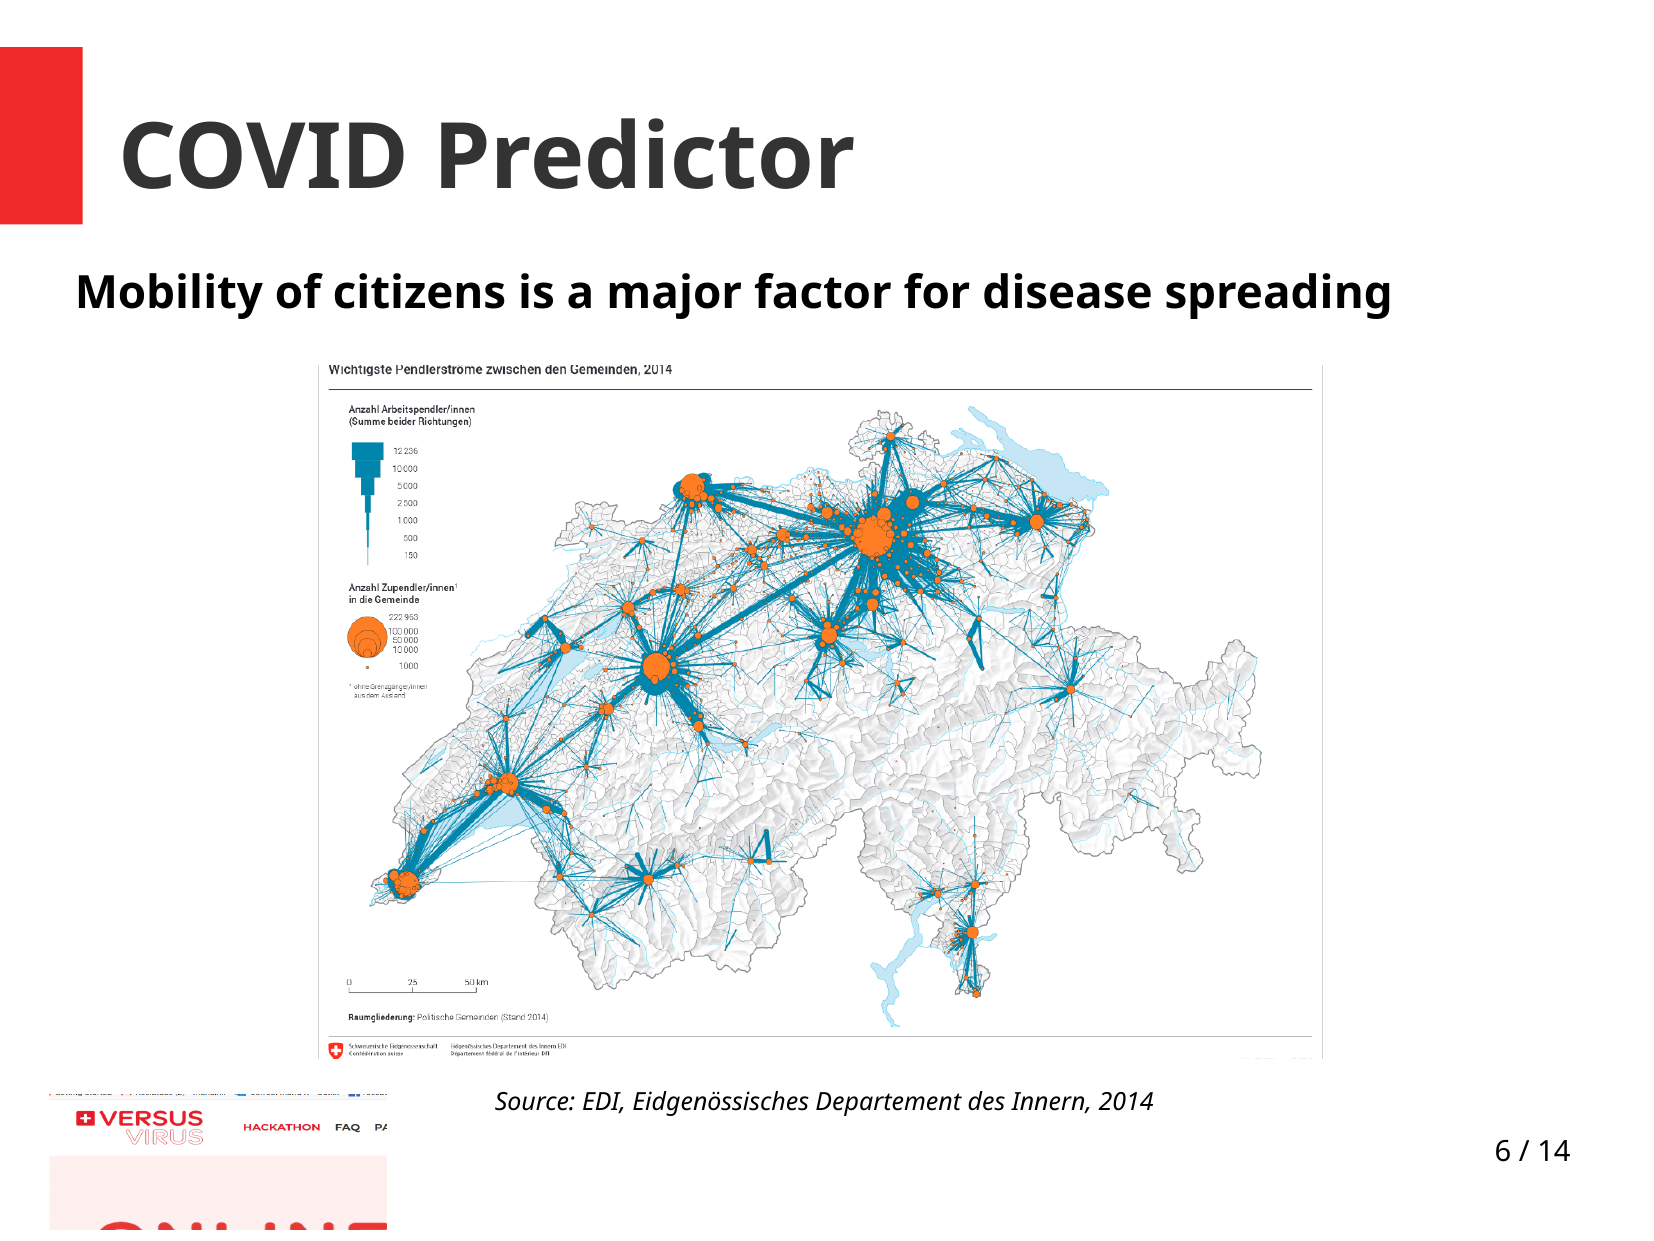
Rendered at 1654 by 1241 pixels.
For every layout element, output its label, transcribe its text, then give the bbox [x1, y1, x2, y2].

text_box Source: EDI, Eidgenössisches Departement des Innern, 2014 [480, 1076, 1170, 1126]
picture [49, 1094, 387, 1230]
picture [273, 365, 1354, 1059]
title COVID Predictor [118, 49, 1571, 251]
text_box Mobility of citizens is a major factor for disease spreading [60, 251, 1581, 330]
